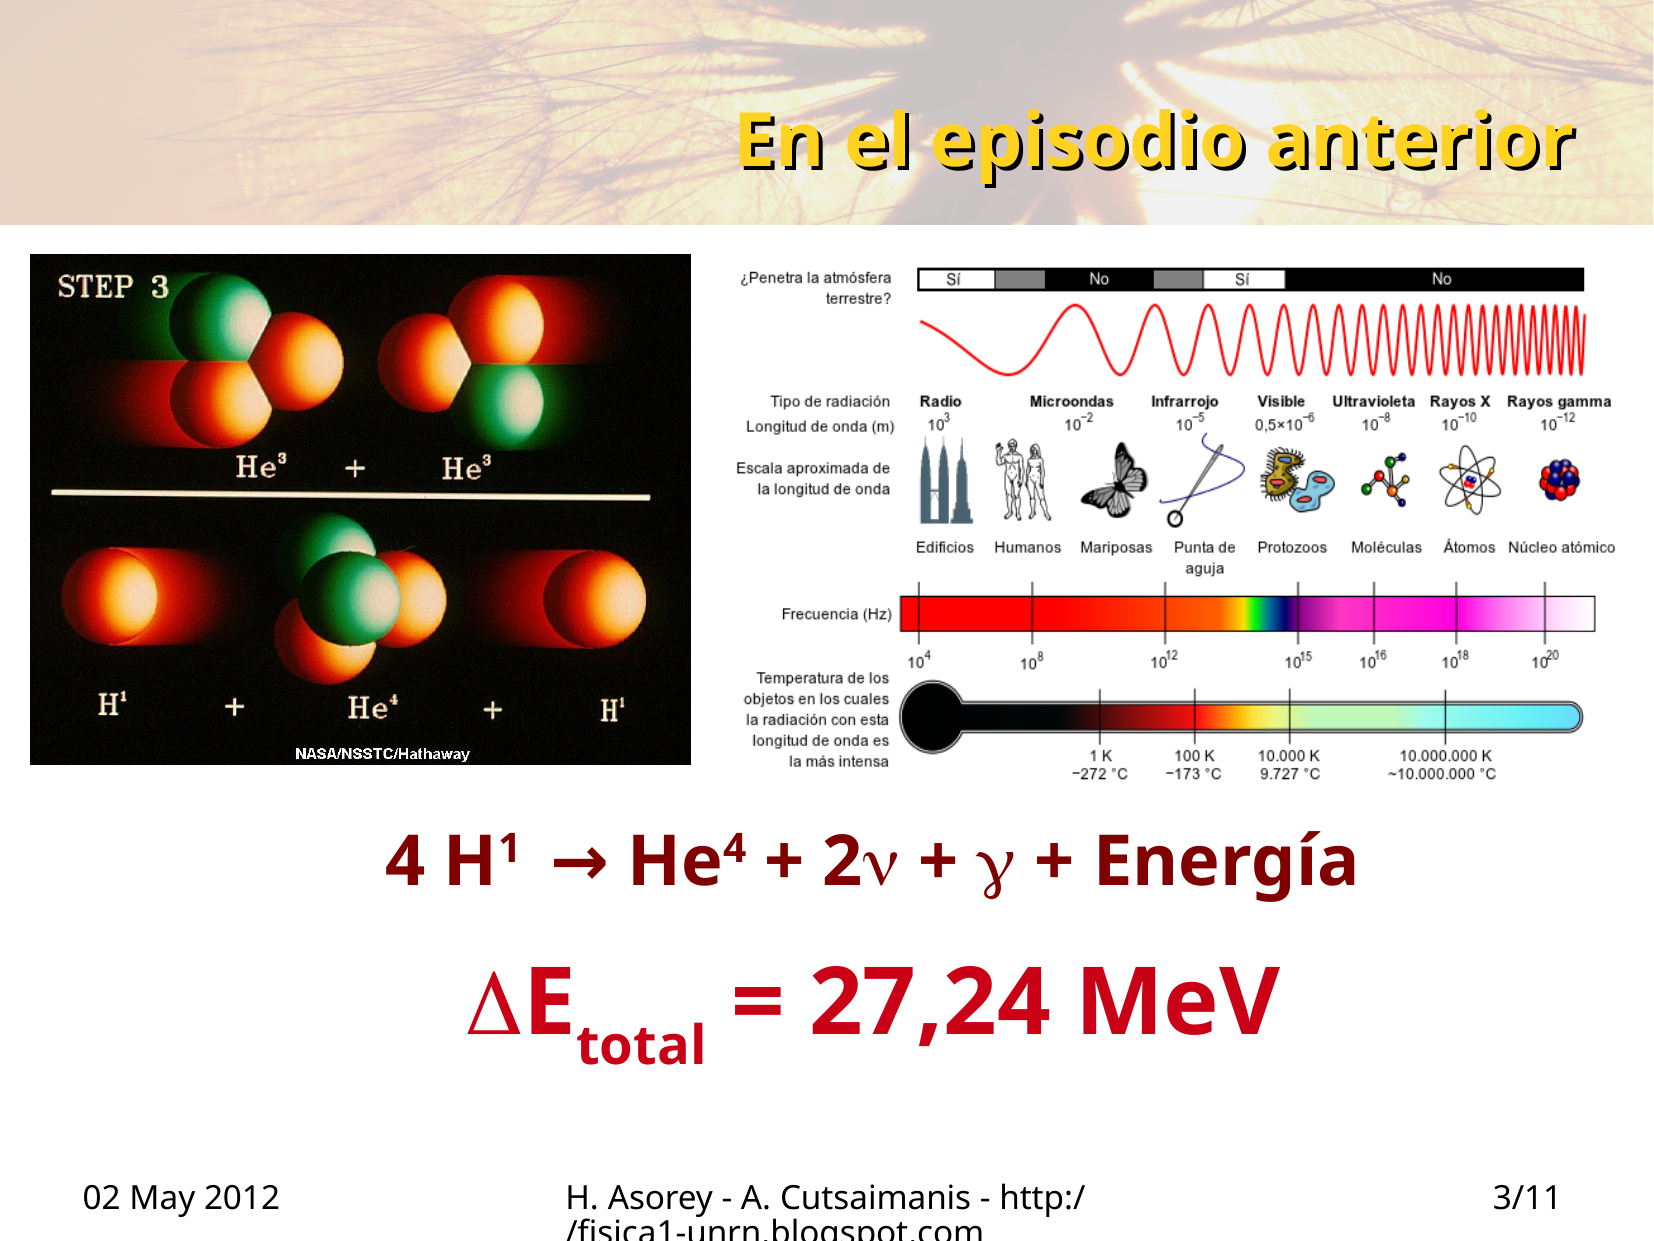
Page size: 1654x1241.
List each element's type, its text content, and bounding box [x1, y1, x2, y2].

picture [0, 0, 1654, 225]
picture [735, 254, 1621, 811]
picture [30, 254, 691, 766]
list 4 H1 → He4 + 2n + g + Energía DEtotal = 27,24 MeV [60, 810, 1621, 1083]
title En el episodio anterior [86, 49, 1576, 226]
